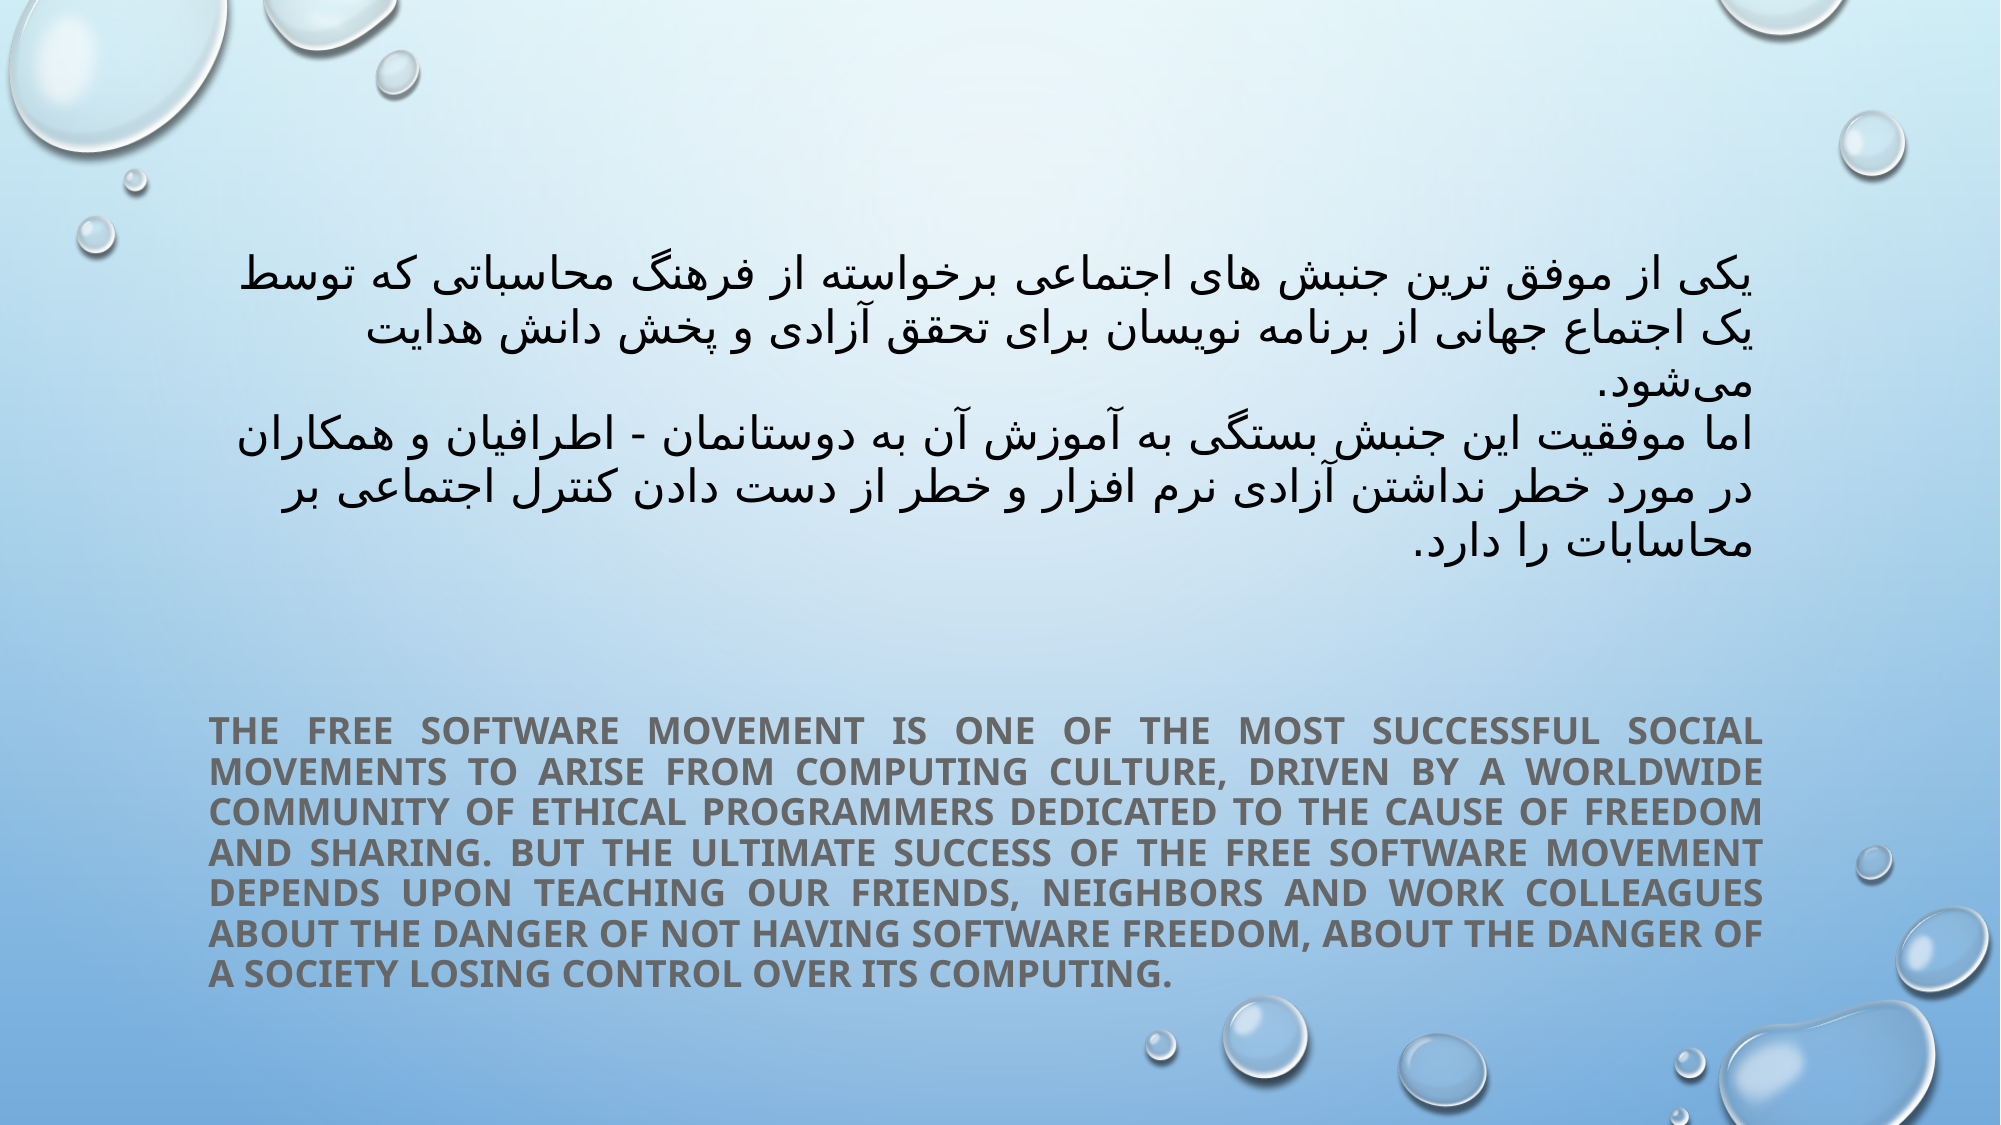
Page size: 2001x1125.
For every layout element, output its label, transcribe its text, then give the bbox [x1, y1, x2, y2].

text_box The free software movement is one of the most successful social movements to arise from computing culture, driven by a worldwide community of ethical programmers dedicated to the cause of freedom and sharing. But the ultimate success of the free software movement depends upon teaching our friends, neighbors and work colleagues about the danger of not having software freedom, about the danger of a society losing control over its computing. [193, 705, 1801, 1066]
text_box یکی از موفق ترین جنبش های اجتماعی برخواسته از فرهنگ محاسباتی که توسط یک اجتماع جهانی از برنامه نویسان برای تحقق آزادی و پخش دانش هدایت می‌شود. اما موفقیت این جنبش بستگی به آموزش آن به دوستانمان - اطرافیان و همکاران در مورد خطر نداشتن آزادی نرم افزار و خطر از دست دادن کنترل اجتماعی بر محاسابات را دارد. [195, 239, 1771, 631]
picture [0, 0, 2000, 1125]
